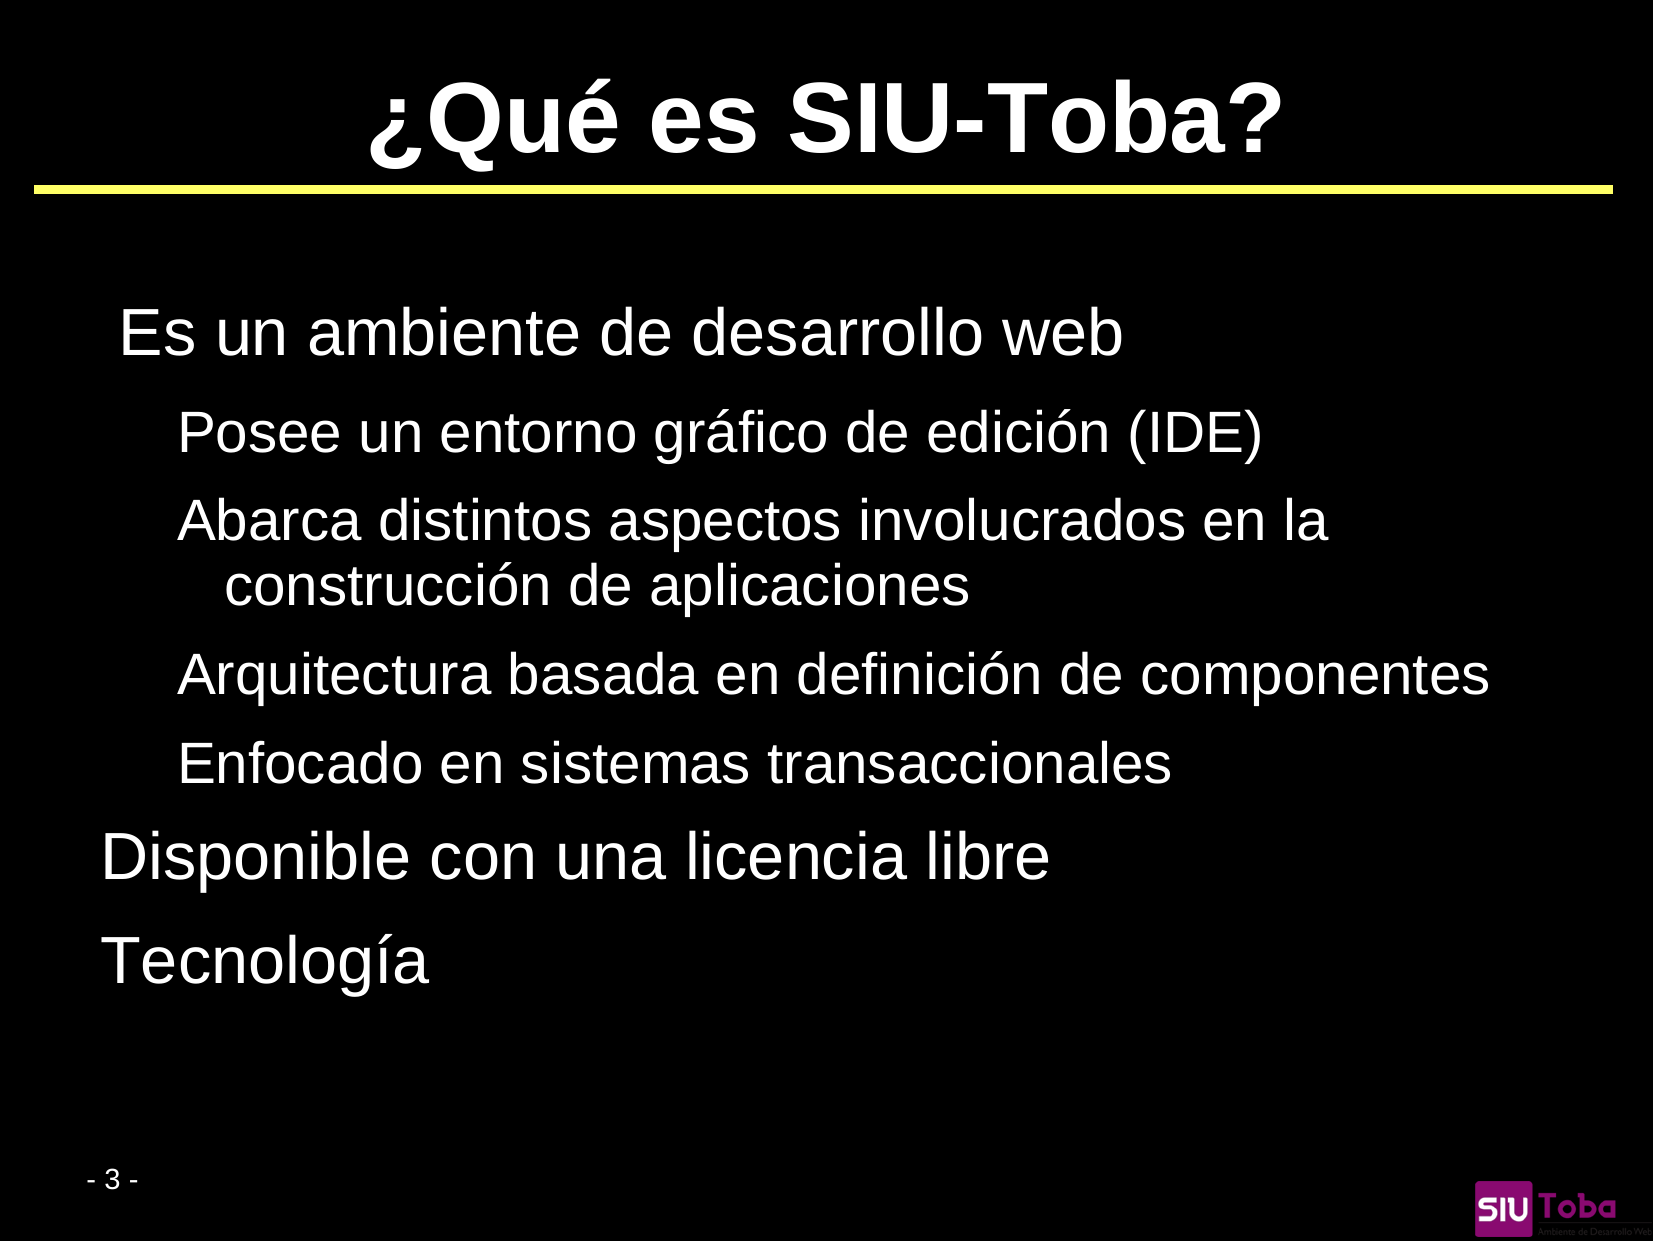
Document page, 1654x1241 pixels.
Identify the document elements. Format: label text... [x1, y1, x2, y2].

title ¿Qué es SIU-Toba? [58, 47, 1594, 188]
picture [1475, 1181, 1652, 1237]
list Es un ambiente de desarrollo web Posee un entorno gráfico de edición (IDE) Abarca distintos aspectos involucrados en la construcción de aplicaciones Arquitectura basada en definición de componentes Enfocado en sistemas transaccionales Disponible con una licencia libre Tecnología [82, 295, 1565, 1095]
